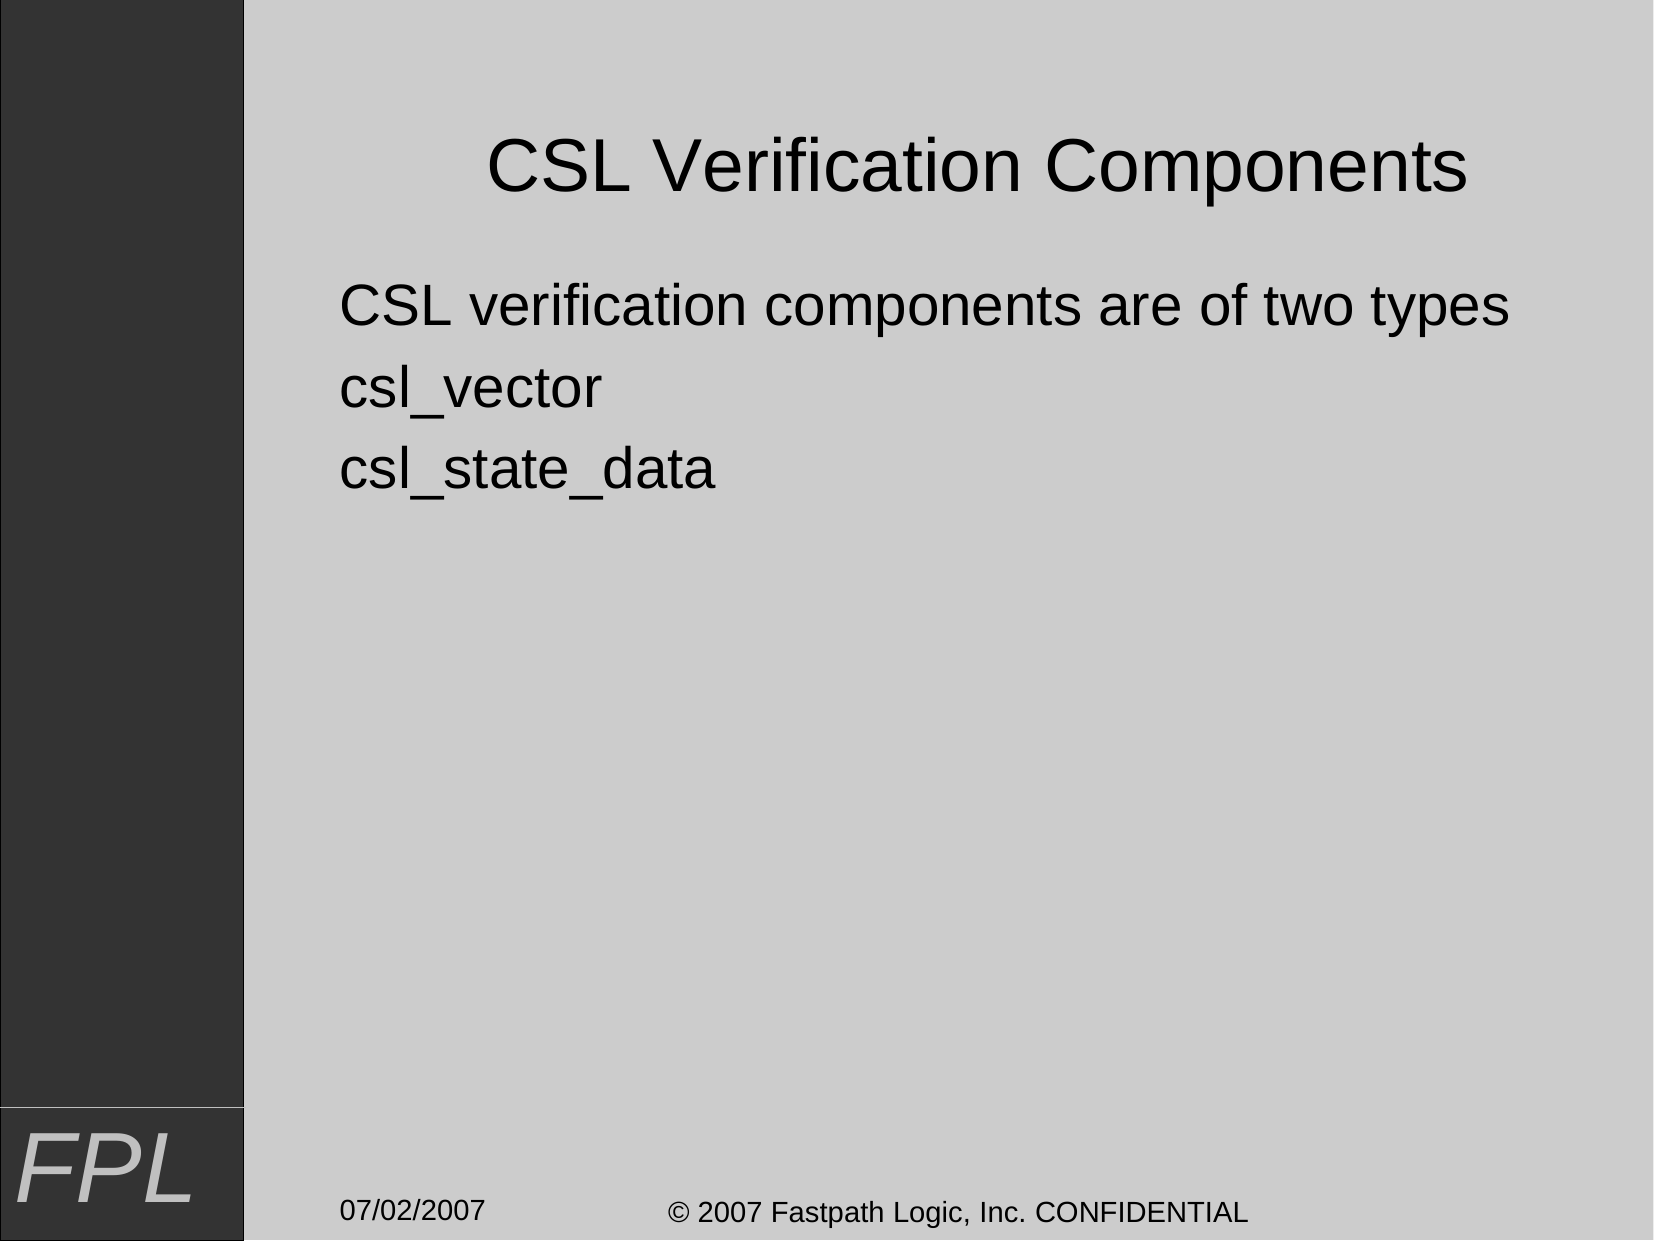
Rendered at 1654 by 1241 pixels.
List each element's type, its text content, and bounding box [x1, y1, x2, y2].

list CSL verification components are of two types csl_vector csl_state_data [322, 272, 1635, 1179]
title CSL Verification Components [427, 57, 1530, 272]
